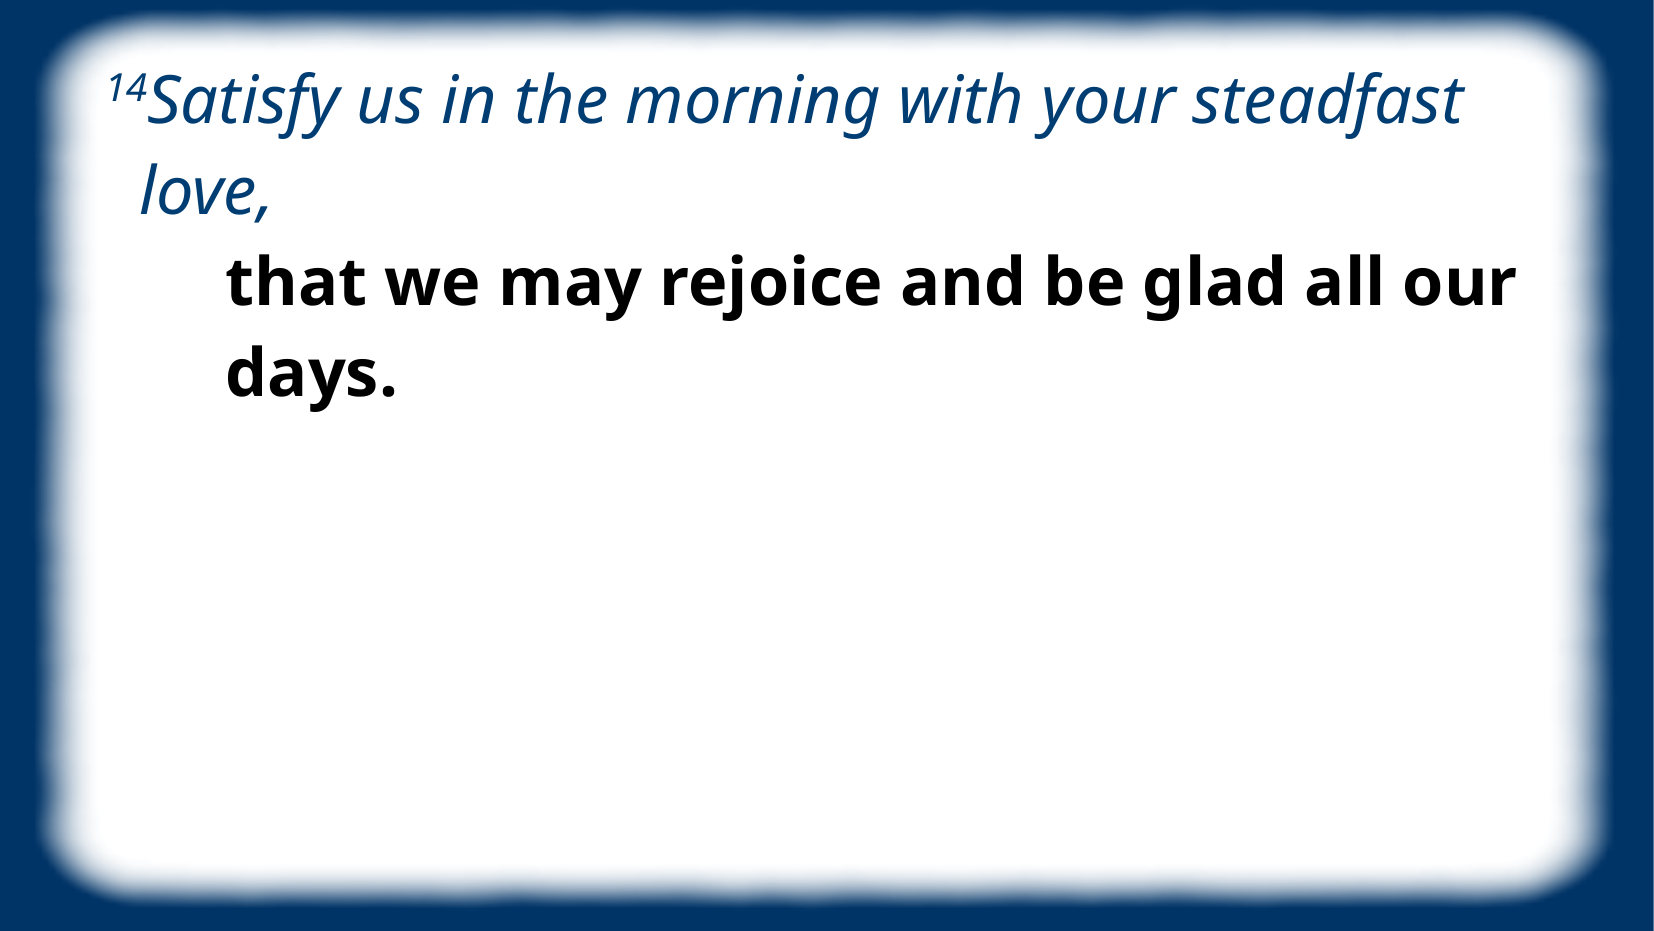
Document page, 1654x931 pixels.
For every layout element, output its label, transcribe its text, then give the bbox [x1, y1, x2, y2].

text_box 14Satisfy us in the morning with your steadfast love, that we may rejoice and be glad all our days. [90, 45, 1561, 415]
picture [0, 0, 1654, 931]
